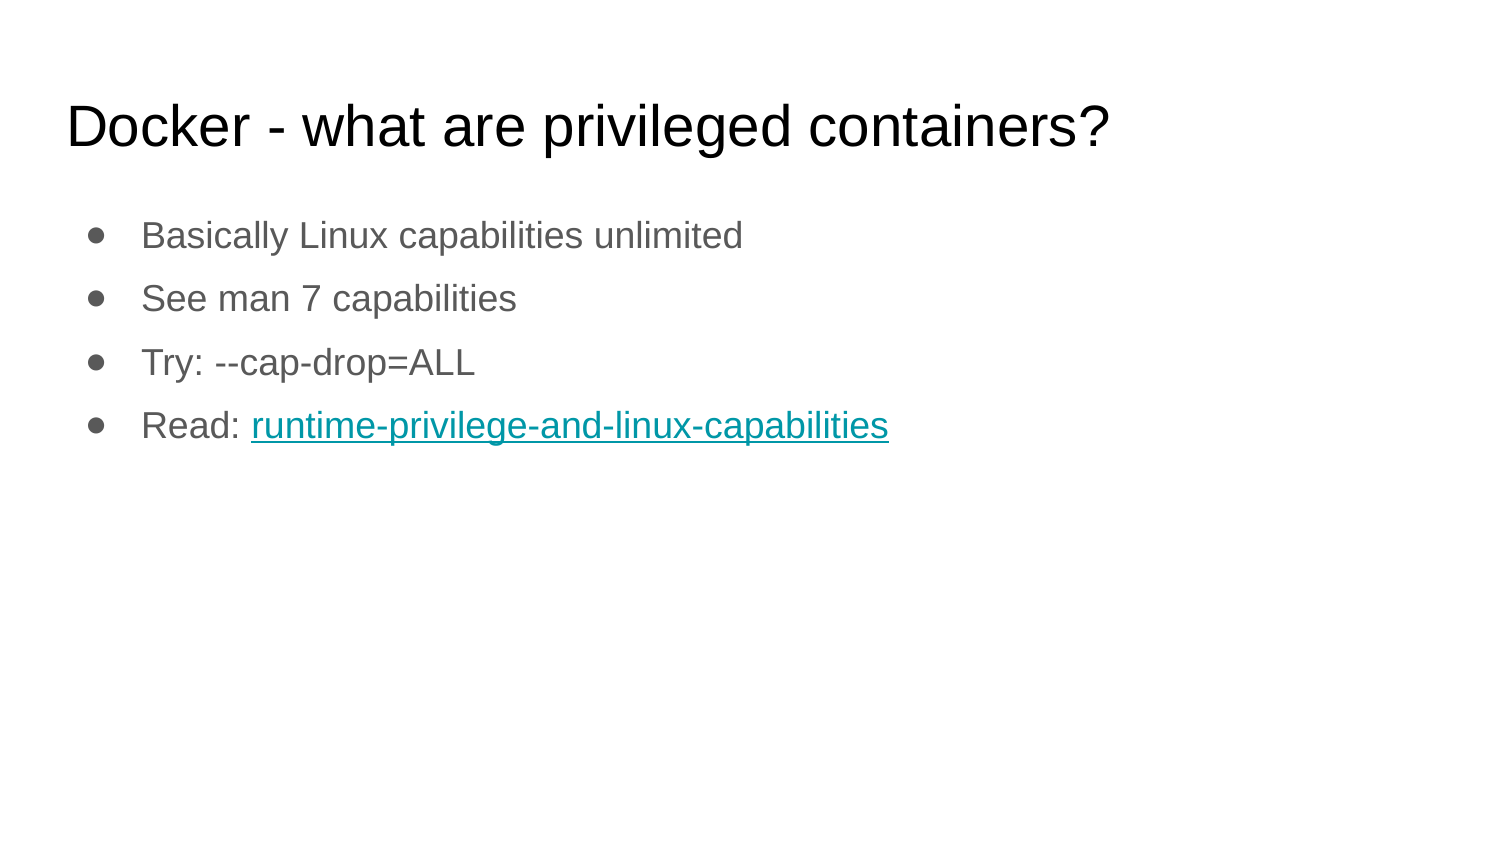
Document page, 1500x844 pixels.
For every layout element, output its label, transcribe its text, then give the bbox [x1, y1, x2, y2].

list Basically Linux capabilities unlimited See man 7 capabilities Try: --cap-drop=ALL Read: runtime-privilege-and-linux-capabilities [51, 189, 1449, 750]
title Docker - what are privileged containers? [51, 72, 1449, 167]
